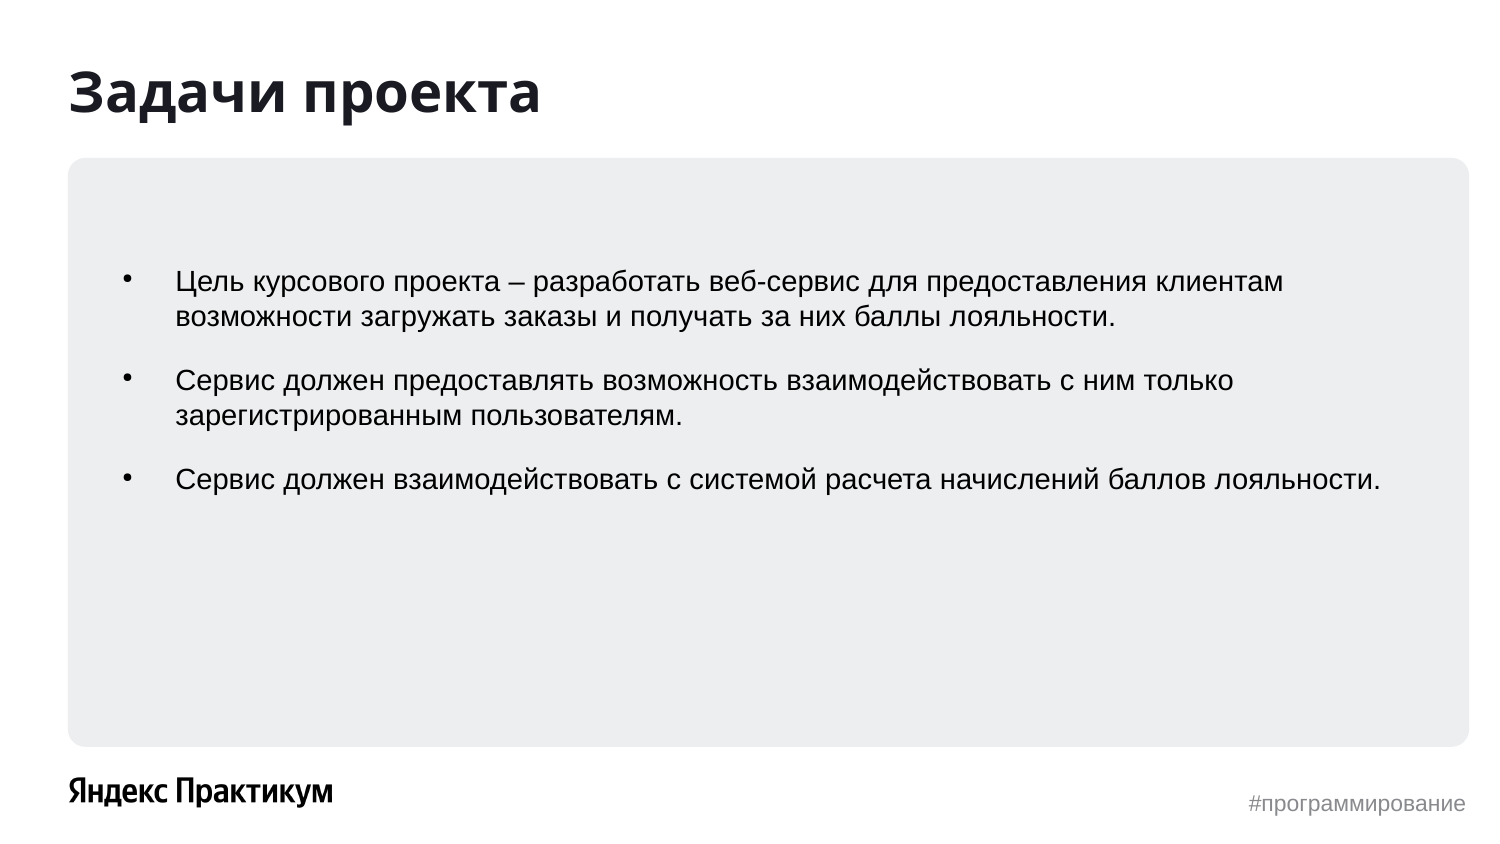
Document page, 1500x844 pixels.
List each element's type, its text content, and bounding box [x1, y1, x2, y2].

picture [67, 773, 336, 808]
list Цель курсового проекта – разработать веб-сервис для предоставления клиентам возможности загружать заказы и получать за них баллы лояльности. Сервис должен предоставлять возможность взаимодействовать с ним только зарегистрированным пользователям. Сервис должен взаимодействовать с системой расчета начислений баллов лояльности. [98, 194, 1472, 747]
title Задачи проекта [63, 60, 1470, 158]
